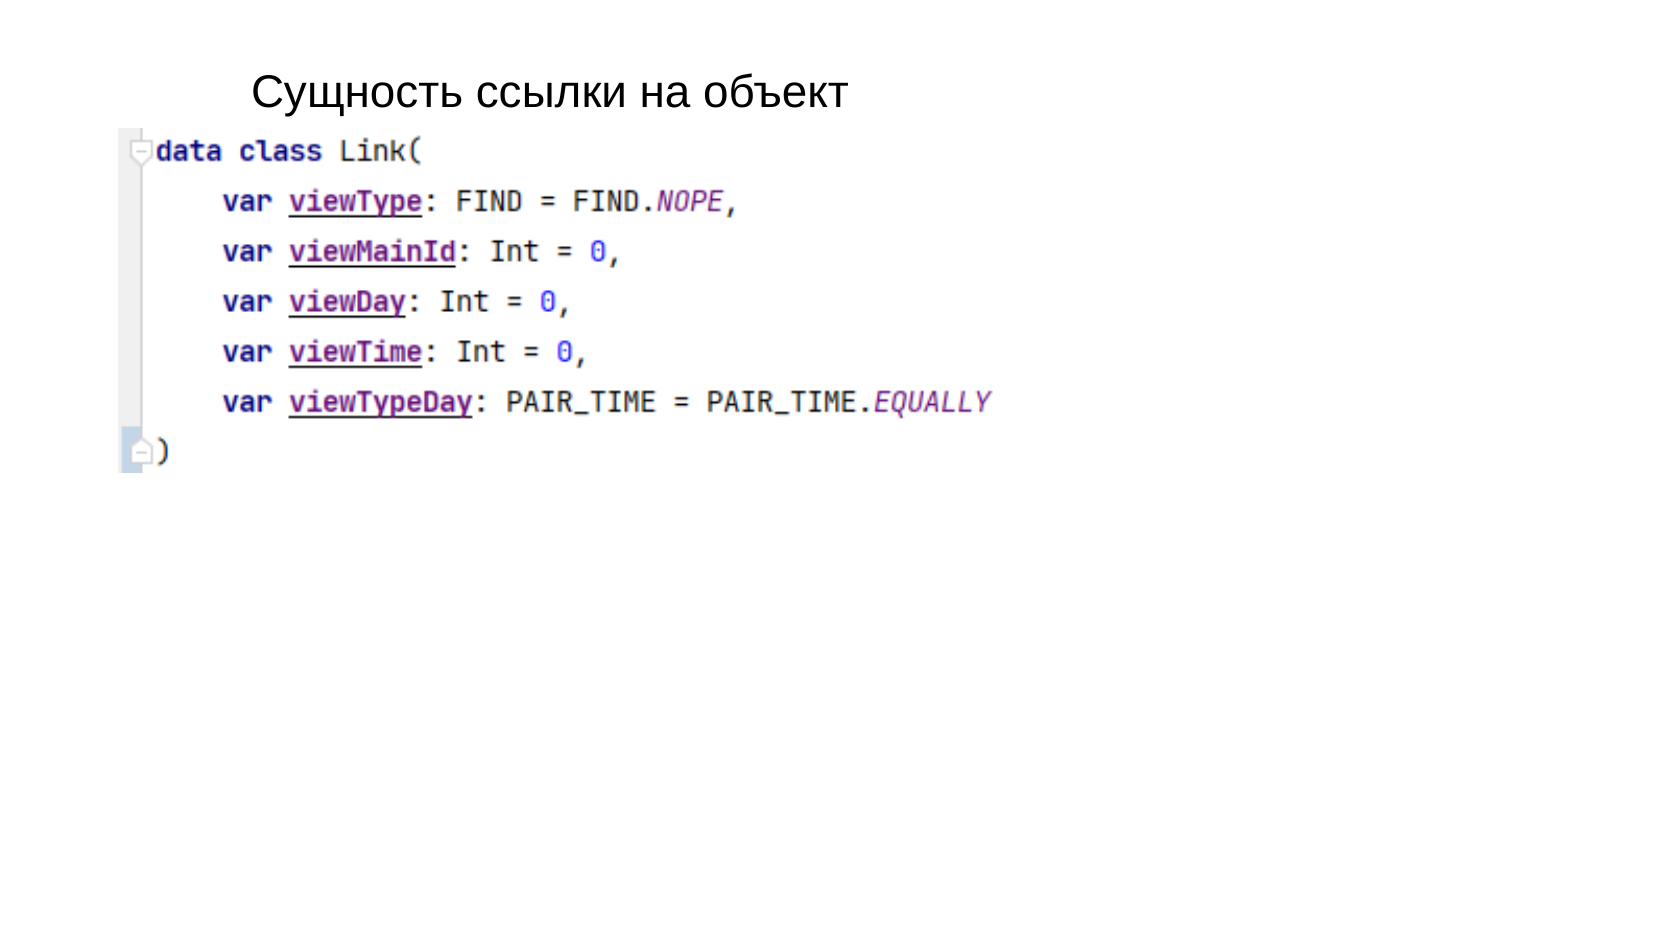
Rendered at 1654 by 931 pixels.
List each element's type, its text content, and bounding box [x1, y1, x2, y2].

text_box Сущность ссылки на объект [236, 59, 886, 126]
picture [118, 128, 1024, 473]
